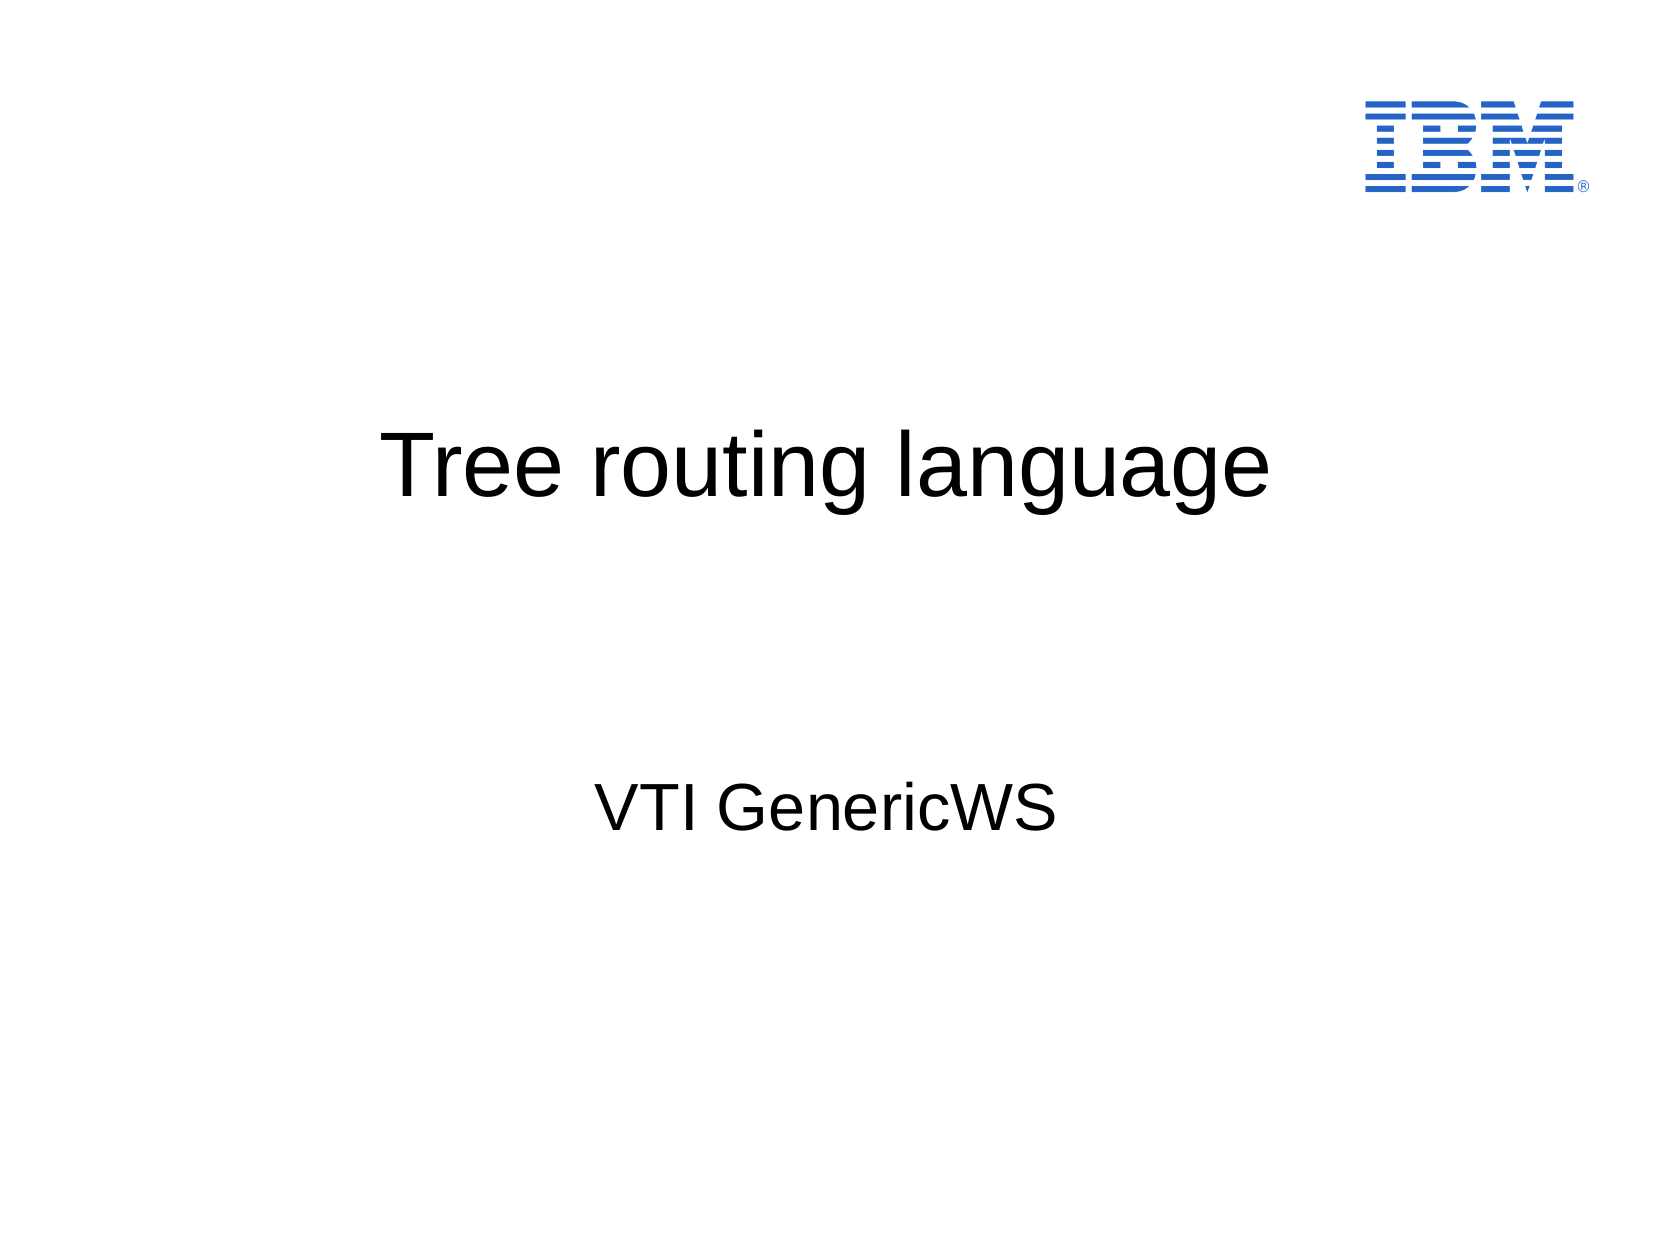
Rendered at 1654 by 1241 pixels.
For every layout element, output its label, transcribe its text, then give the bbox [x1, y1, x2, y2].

picture [1358, 86, 1595, 207]
subtitle VTI GenericWS [247, 649, 1407, 966]
title Tree routing language [122, 331, 1531, 598]
